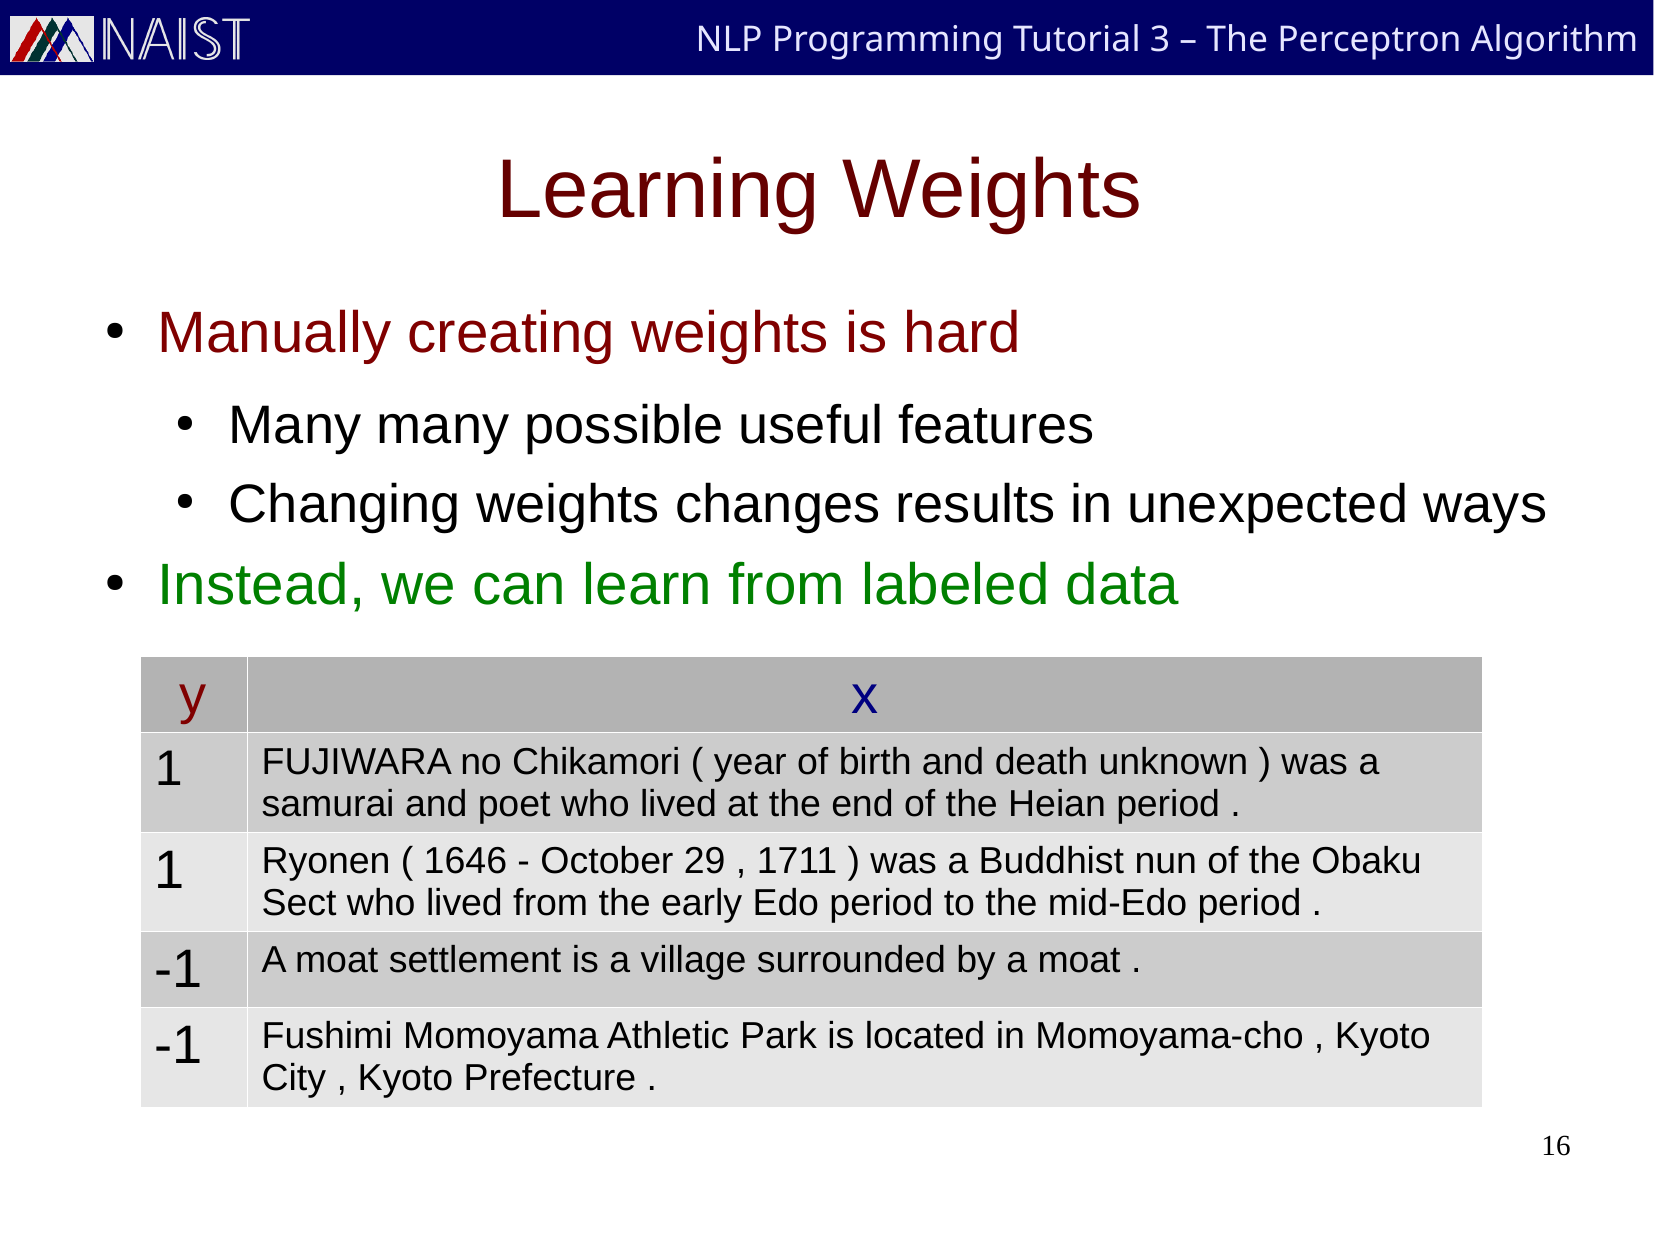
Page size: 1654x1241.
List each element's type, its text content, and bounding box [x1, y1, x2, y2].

table_cell FUJIWARA no Chikamori ( year of birth and death unknown ) was a samurai and poet who lived at the end of the Heian period . [248, 733, 1482, 832]
title Learning Weights [75, 92, 1564, 285]
table_cell -1 [141, 1008, 247, 1107]
table_header x [248, 657, 1482, 732]
table_header y [141, 657, 247, 732]
table_cell 1 [141, 833, 247, 931]
table_cell -1 [141, 932, 247, 1007]
list Manually creating weights is hard Many many possible useful features Changing weights changes results in unexpected ways Instead, we can learn from labeled data [86, 300, 1576, 617]
table_cell 1 [141, 733, 247, 832]
table_cell A moat settlement is a village surrounded by a moat . [248, 932, 1482, 1007]
picture [102, 17, 251, 60]
picture [10, 16, 94, 62]
table_cell Ryonen ( 1646 - October 29 , 1711 ) was a Buddhist nun of the Obaku Sect who lived from the early Edo period to the mid-Edo period . [248, 833, 1482, 931]
table_cell Fushimi Momoyama Athletic Park is located in Momoyama-cho , Kyoto City , Kyoto Prefecture . [248, 1008, 1482, 1107]
